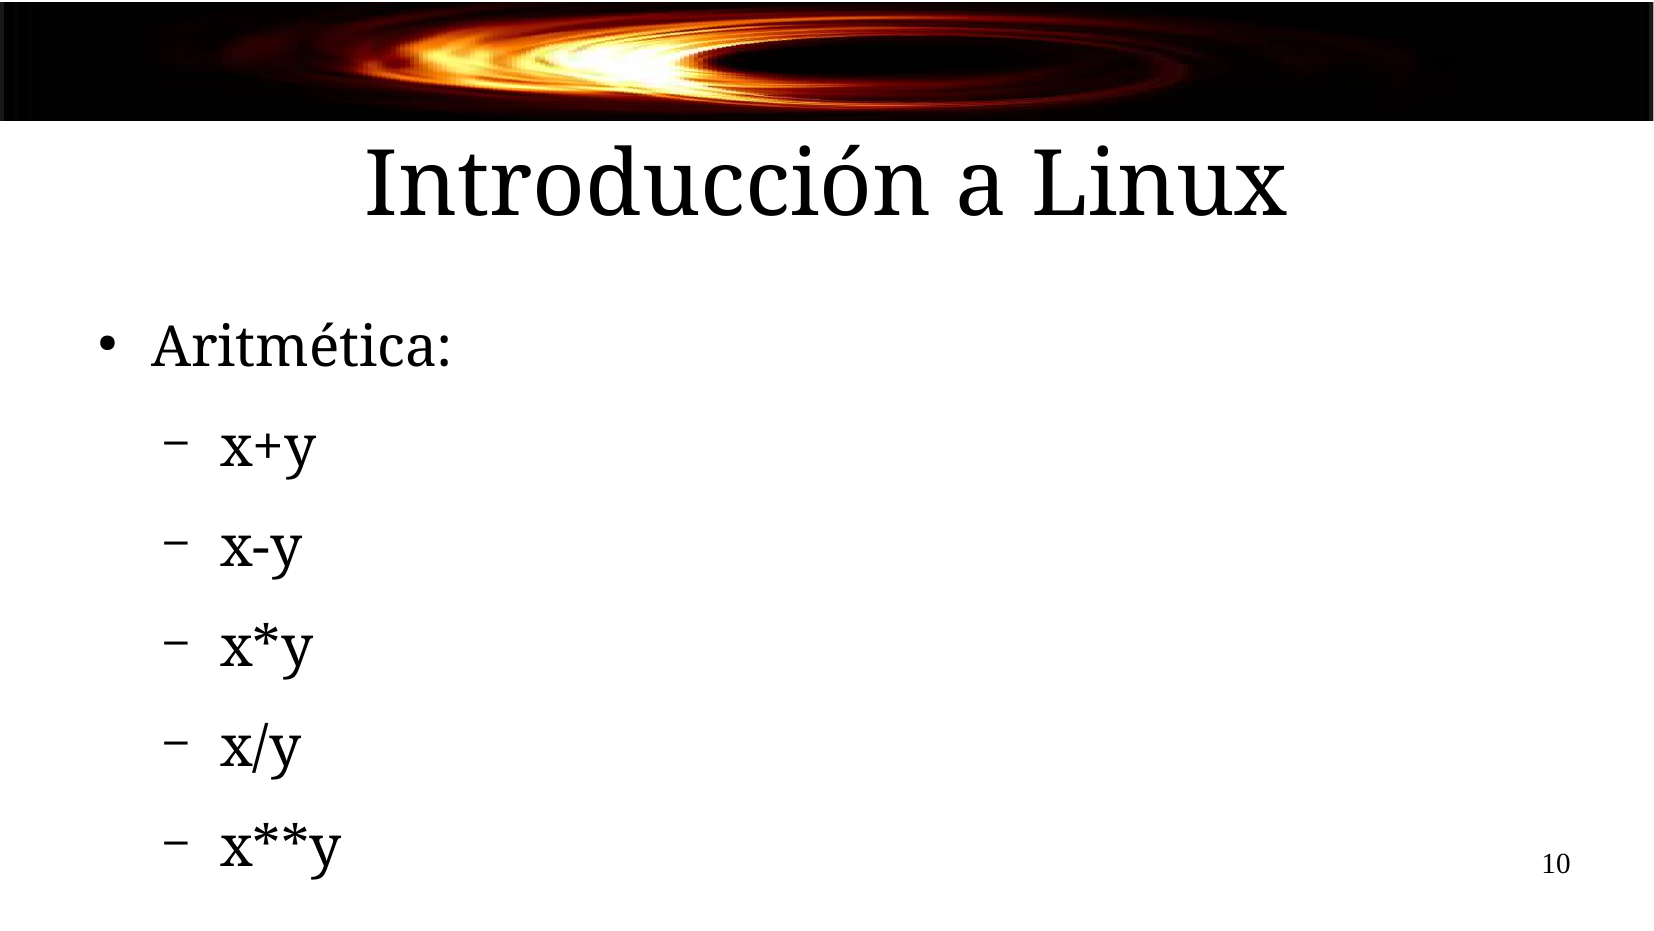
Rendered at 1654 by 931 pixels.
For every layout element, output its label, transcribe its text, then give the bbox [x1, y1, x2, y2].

list Aritmética: x+y x-y x*y x/y x**y [82, 306, 1571, 886]
title Introducción a Linux [82, 121, 1571, 258]
picture [0, 2, 1654, 121]
